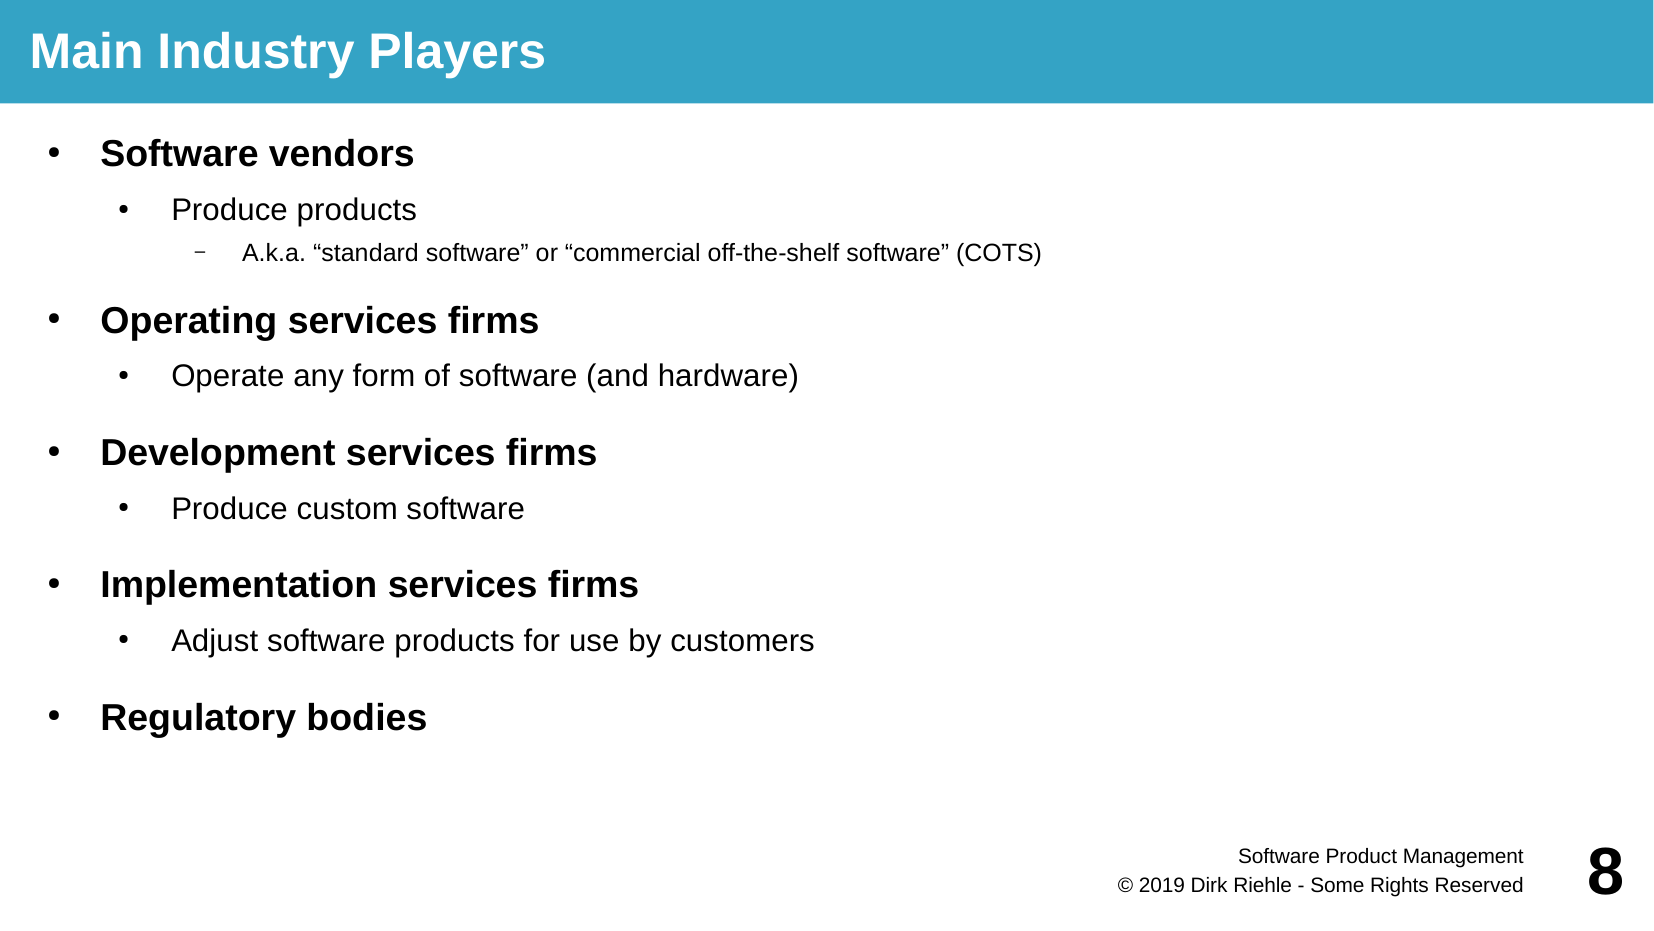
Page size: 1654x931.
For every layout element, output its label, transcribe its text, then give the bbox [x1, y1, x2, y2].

list Software vendors Produce products A.k.a. “standard software” or “commercial off-the-shelf software” (COTS) Operating services firms Operate any form of software (and hardware) Development services firms Produce custom software Implementation services firms Adjust software products for use by customers Regulatory bodies [29, 132, 1625, 813]
title Main Industry Players [0, 0, 1654, 104]
